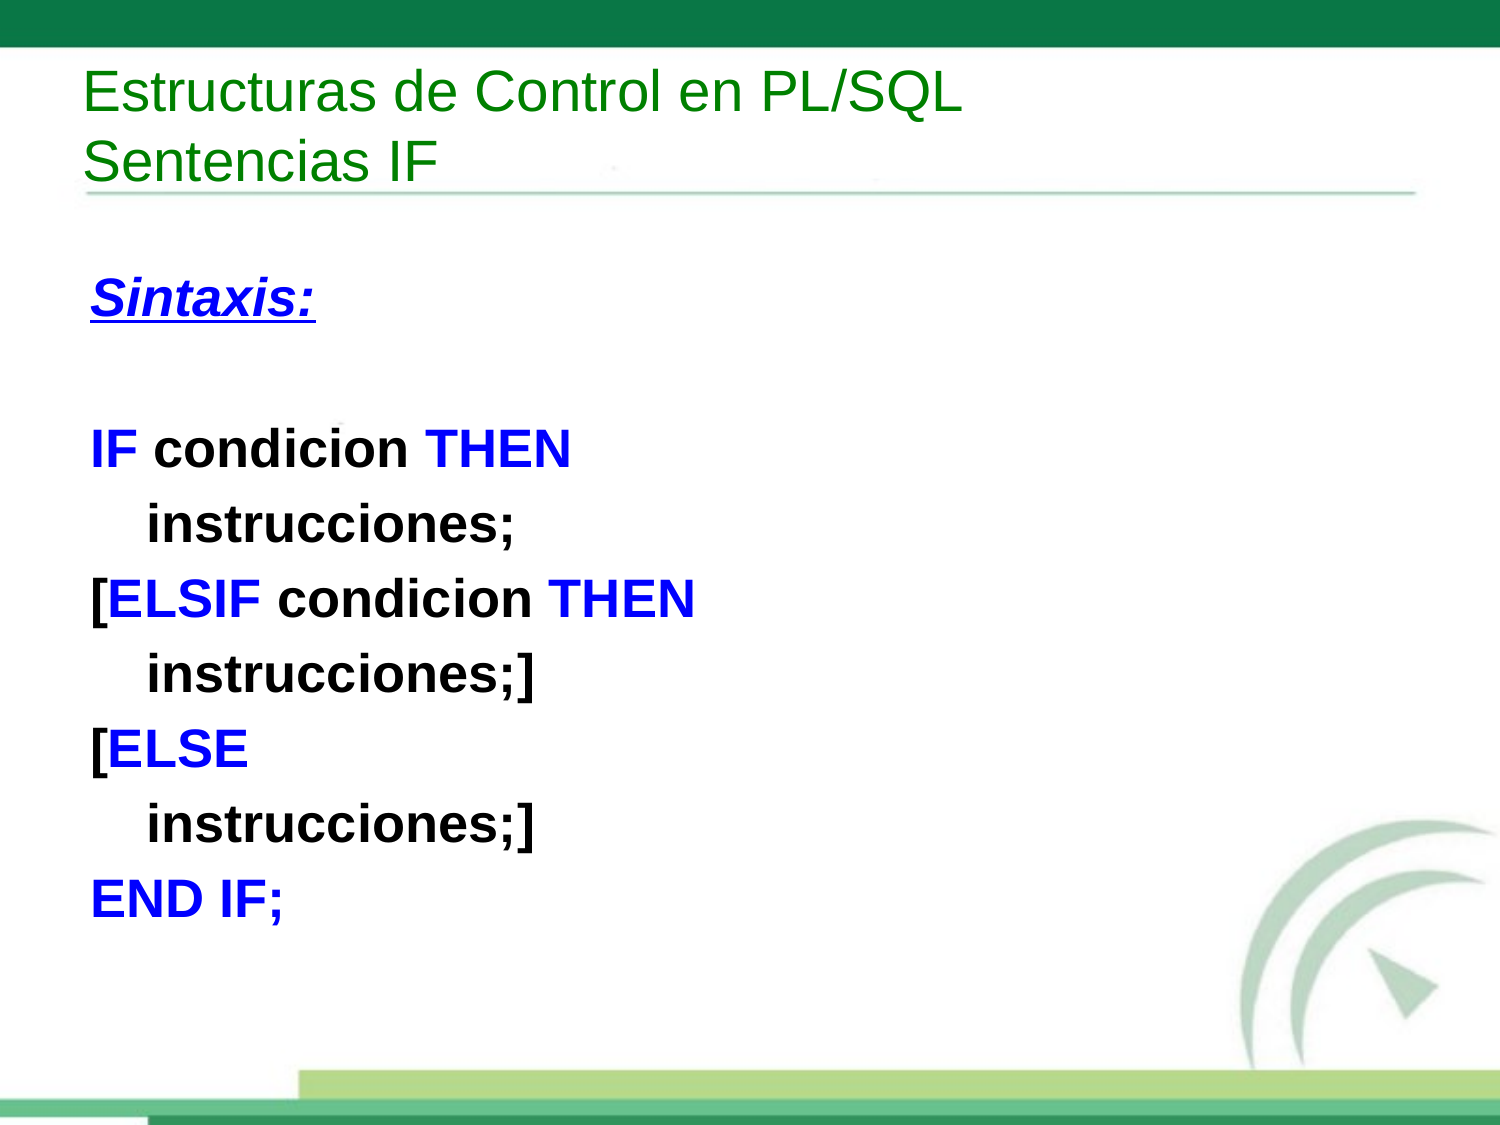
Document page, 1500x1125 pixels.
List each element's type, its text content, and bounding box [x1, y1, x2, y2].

list Sintaxis: IF condicion THEN instrucciones; [ELSIF condicion THEN instrucciones;] [ELSE instrucciones;] END IF; [75, 262, 1426, 1006]
picture [0, 0, 1500, 1125]
title Estructuras de Control en PL/SQL Sentencias IF [67, 29, 1418, 218]
